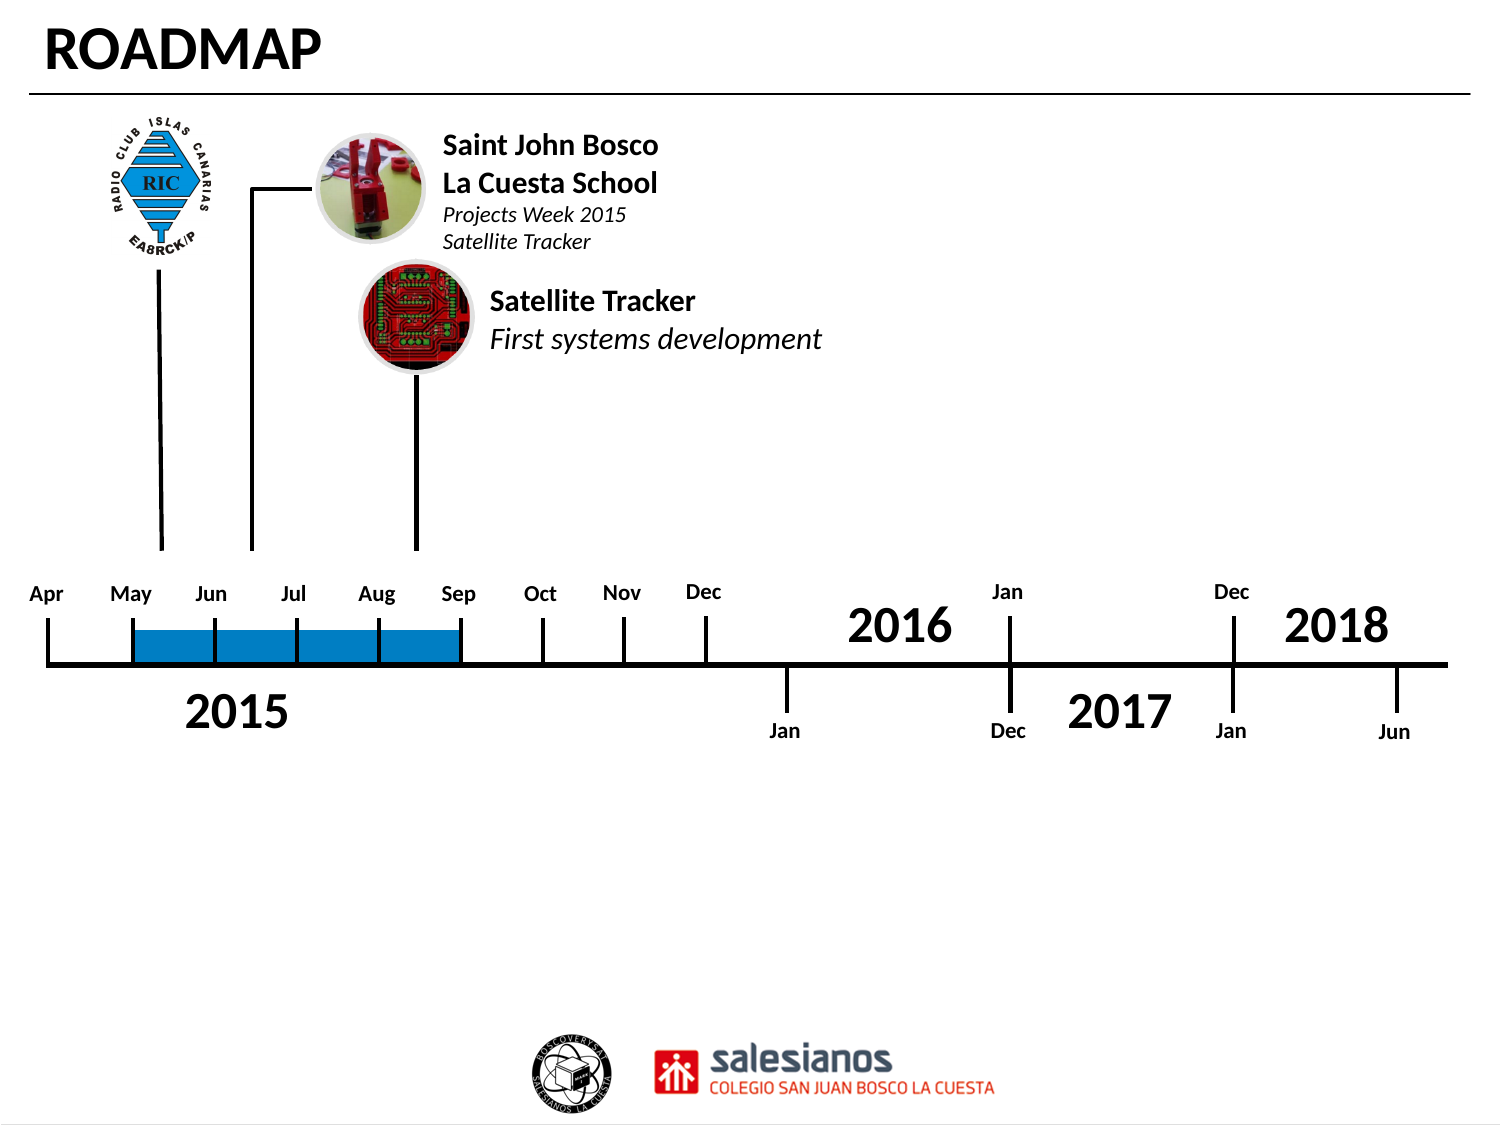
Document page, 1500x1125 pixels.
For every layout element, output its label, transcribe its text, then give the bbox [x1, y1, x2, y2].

text_box May [88, 571, 170, 614]
text_box [299, 630, 377, 662]
text_box ROADMAP [29, 0, 1472, 90]
text_box Jul [253, 571, 330, 614]
text_box Jan [954, 569, 1061, 612]
text_box Apr [5, 571, 88, 614]
text_box Aug [330, 571, 417, 614]
text_box Jun [170, 571, 253, 614]
text_box Satellite Tracker First systems development [475, 273, 956, 363]
text_box [381, 630, 459, 662]
text_box 2016 [811, 583, 988, 661]
text_box Saint John Bosco La Cuesta School Projects Week 2015 Satellite Tracker [428, 117, 909, 262]
text_box [217, 630, 295, 662]
text_box 2018 [1248, 583, 1425, 661]
text_box 2017 [1032, 669, 1208, 747]
text_box [135, 630, 213, 662]
text_box Oct [499, 571, 582, 614]
text_box Jan [1177, 708, 1285, 751]
text_box Sep [417, 571, 499, 614]
text_box Dec [650, 569, 757, 612]
text_box Jan [731, 708, 839, 752]
text_box Jun [1341, 708, 1448, 752]
text_box Dec [955, 708, 1062, 752]
text_box 2015 [149, 668, 325, 747]
picture [0, 0, 1500, 1125]
text_box Nov [568, 570, 676, 613]
text_box Dec [1178, 568, 1286, 612]
